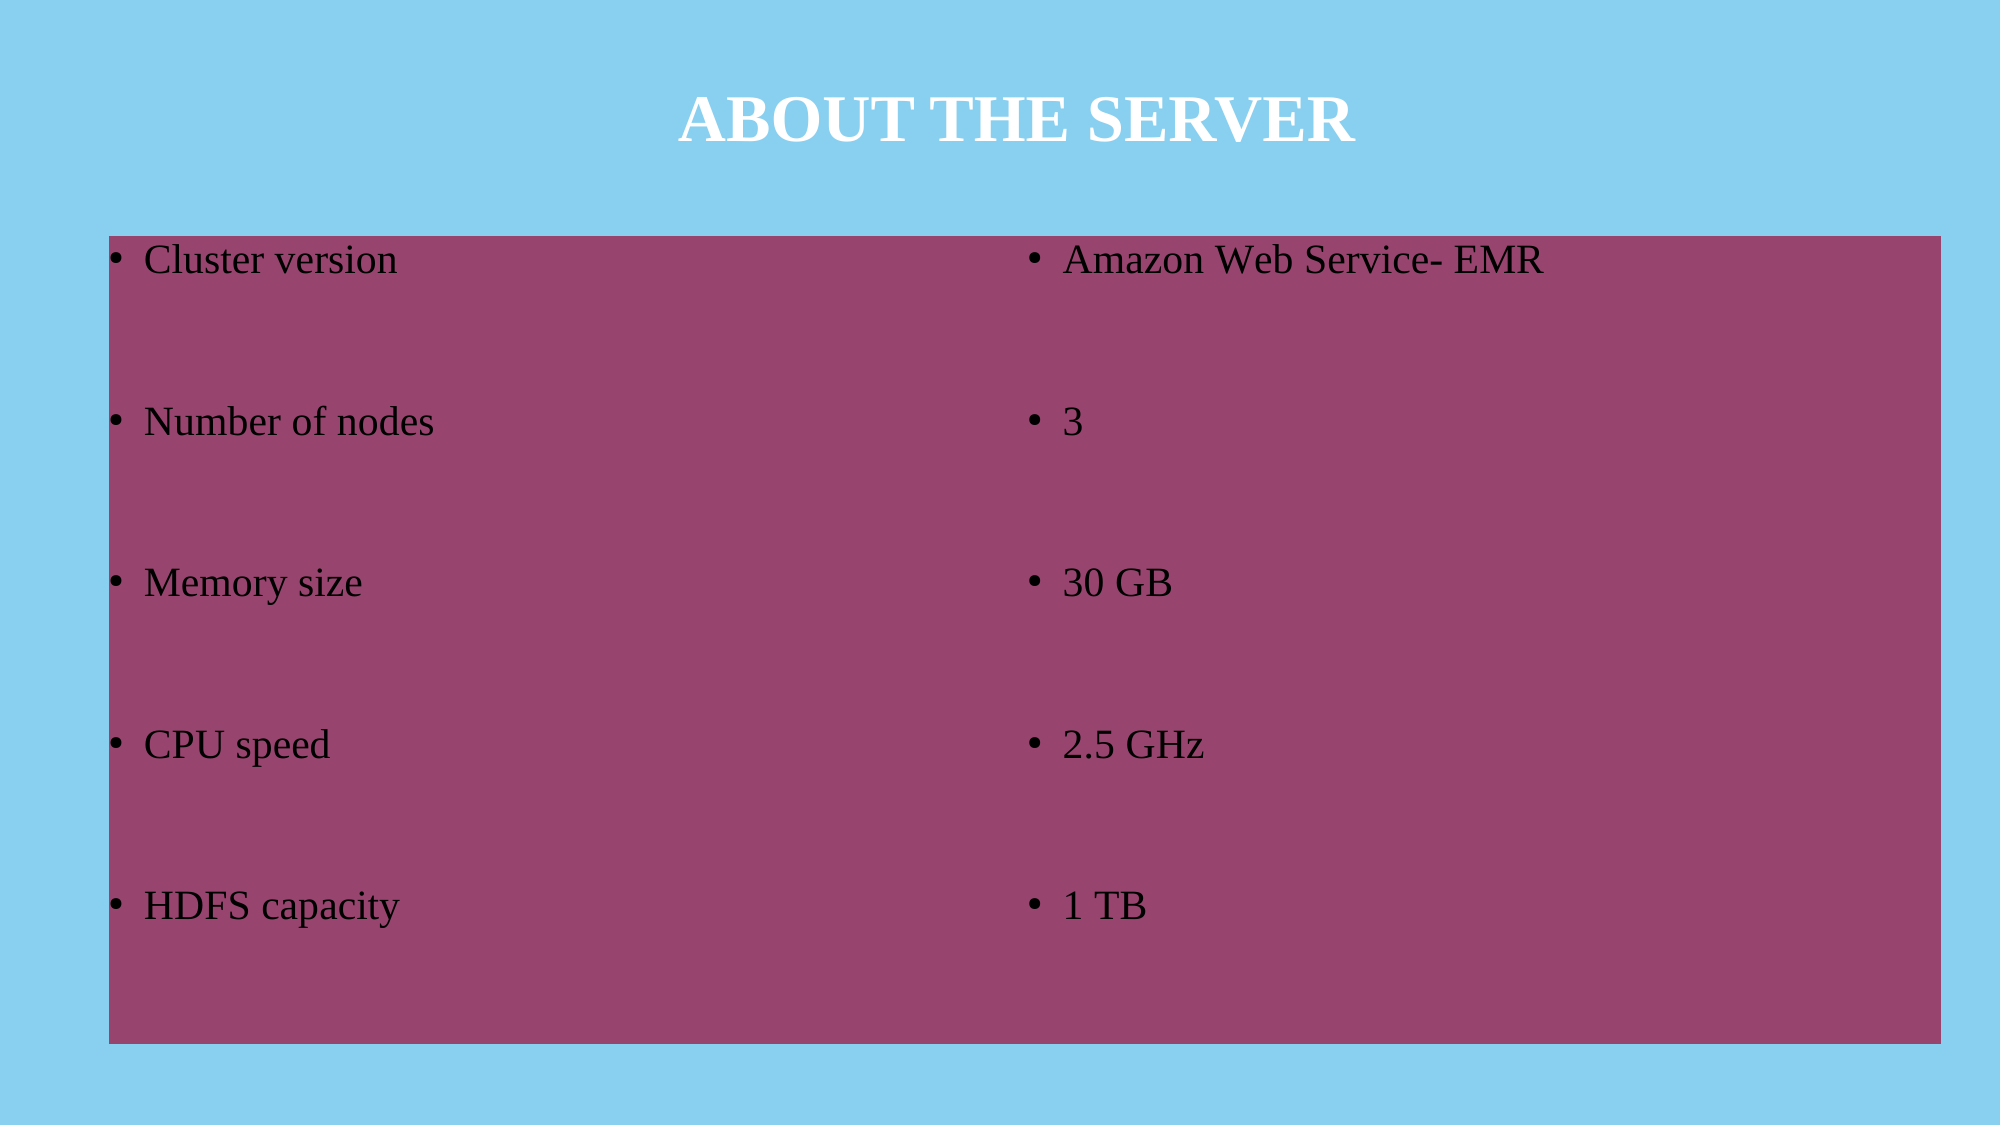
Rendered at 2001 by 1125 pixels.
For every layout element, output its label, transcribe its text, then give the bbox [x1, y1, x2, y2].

table_cell HDFS capacity [109, 883, 1027, 1044]
table_cell 1 TB [1027, 883, 1941, 1044]
table_cell CPU speed [109, 721, 1027, 883]
picture [0, 0, 2000, 1125]
text_box ABOUT THE SERVER [662, 66, 1415, 163]
table_header Amazon Web Service- EMR [1027, 236, 1941, 398]
table_cell 2.5 GHz [1027, 721, 1941, 883]
table_cell Number of nodes [109, 398, 1027, 559]
table_cell 3 [1027, 398, 1941, 559]
table_cell Memory size [109, 559, 1027, 721]
table_header Cluster version [109, 236, 1027, 398]
table_cell 30 GB [1027, 559, 1941, 721]
